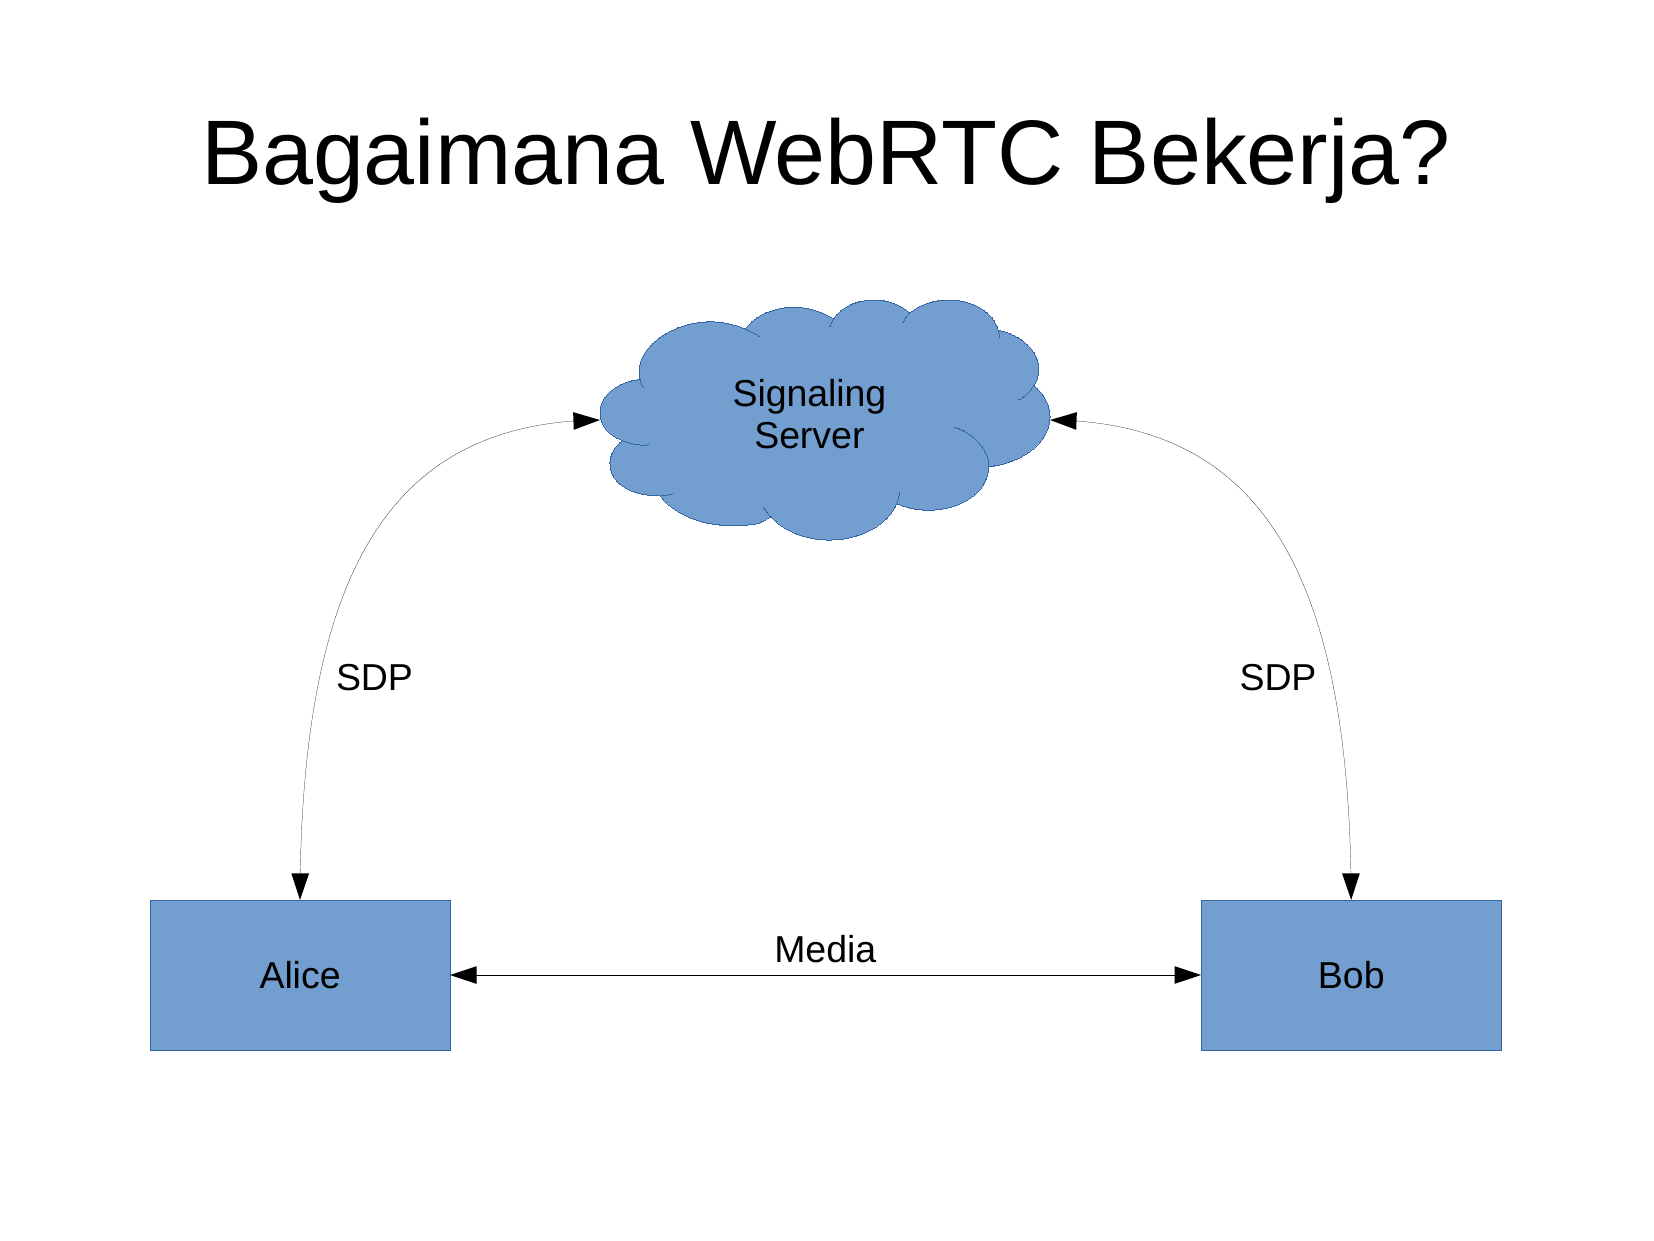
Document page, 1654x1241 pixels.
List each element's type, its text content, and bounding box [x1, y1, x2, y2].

text_box Bob [1201, 900, 1502, 1051]
title Bagaimana WebRTC Bekerja? [82, 49, 1571, 257]
text_box Alice [150, 900, 451, 1051]
text_box SDP [321, 648, 429, 706]
text_box Signaling Server [600, 300, 1051, 541]
text_box SDP [1224, 648, 1332, 706]
text_box Media [759, 921, 891, 979]
